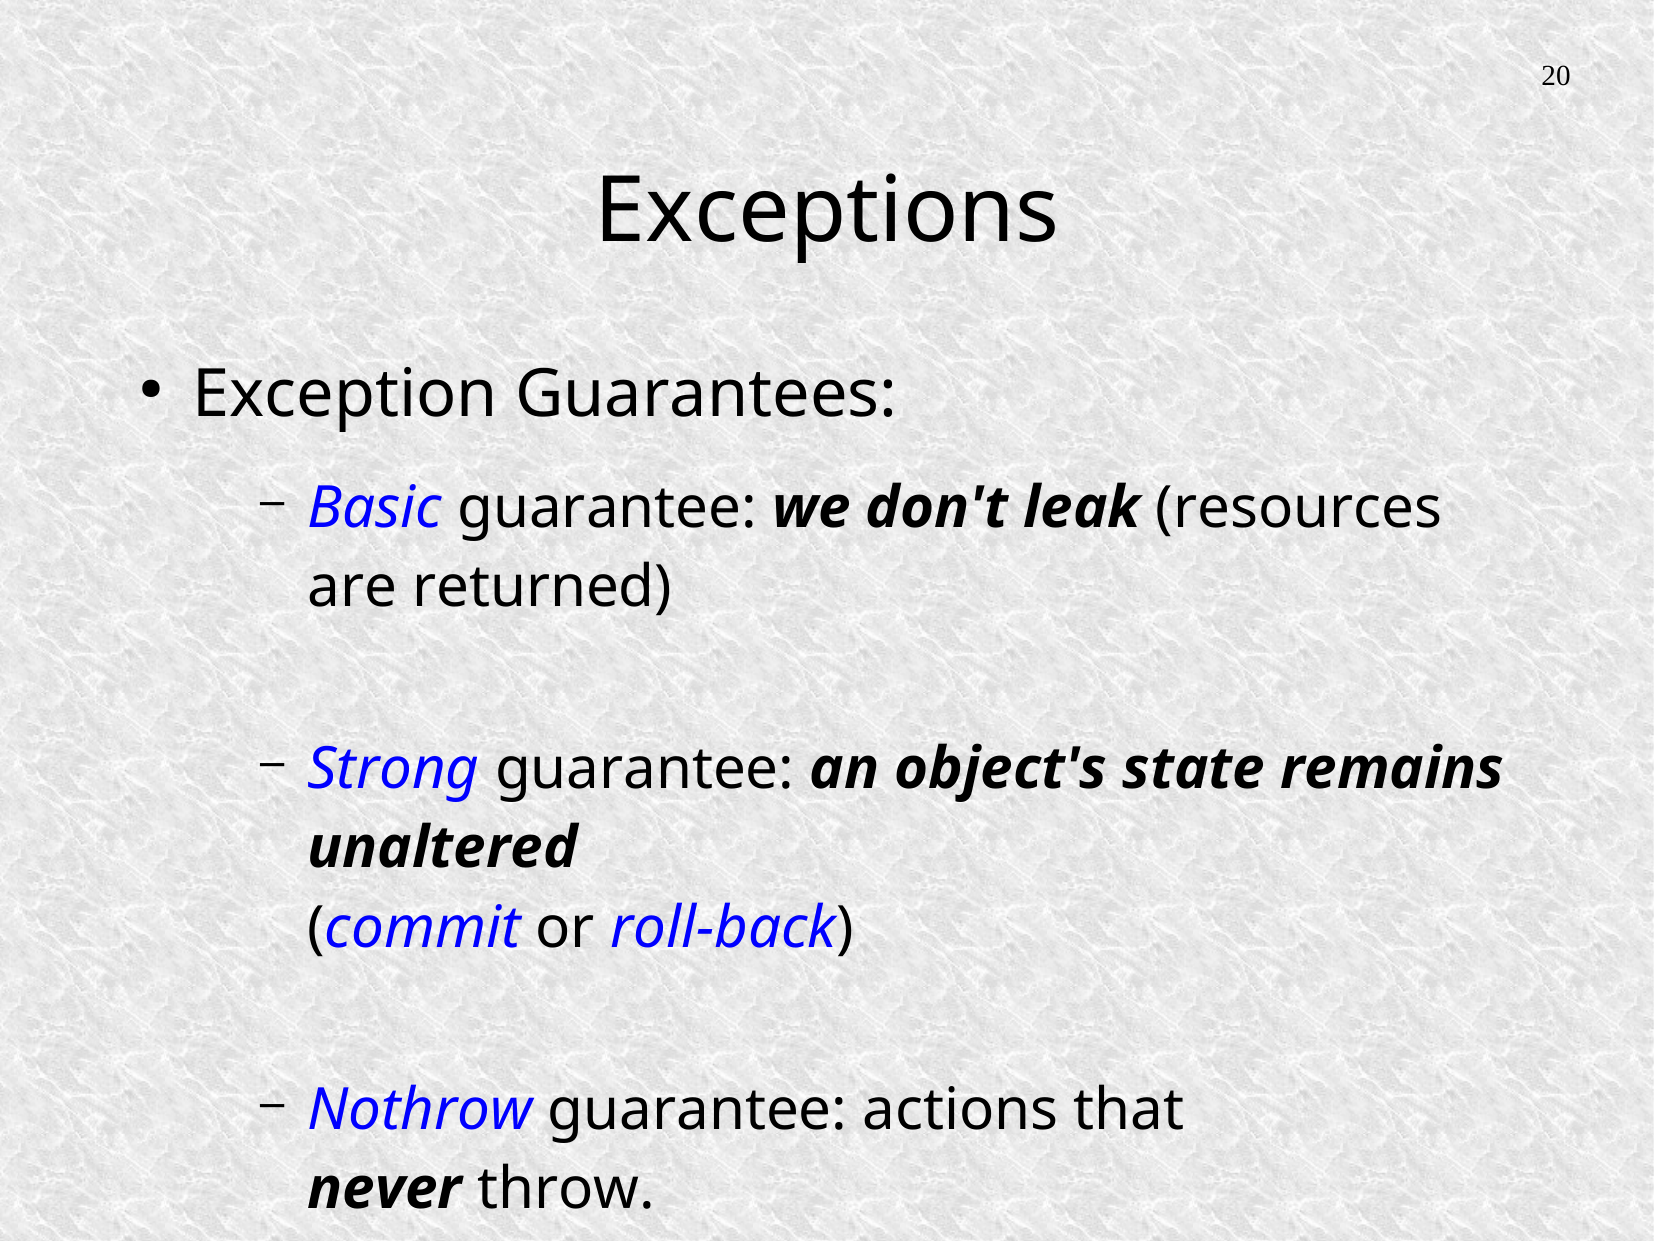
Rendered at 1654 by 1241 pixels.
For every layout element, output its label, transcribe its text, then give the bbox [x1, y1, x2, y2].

title Exceptions [121, 102, 1534, 310]
picture [0, 0, 1654, 1241]
list Exception Guarantees: Basic guarantee: we don't leak (resources are returned) Strong guarantee: an object's state remains unaltered (commit or roll-back) Nothrow guarantee: actions that never throw. [121, 344, 1534, 1138]
